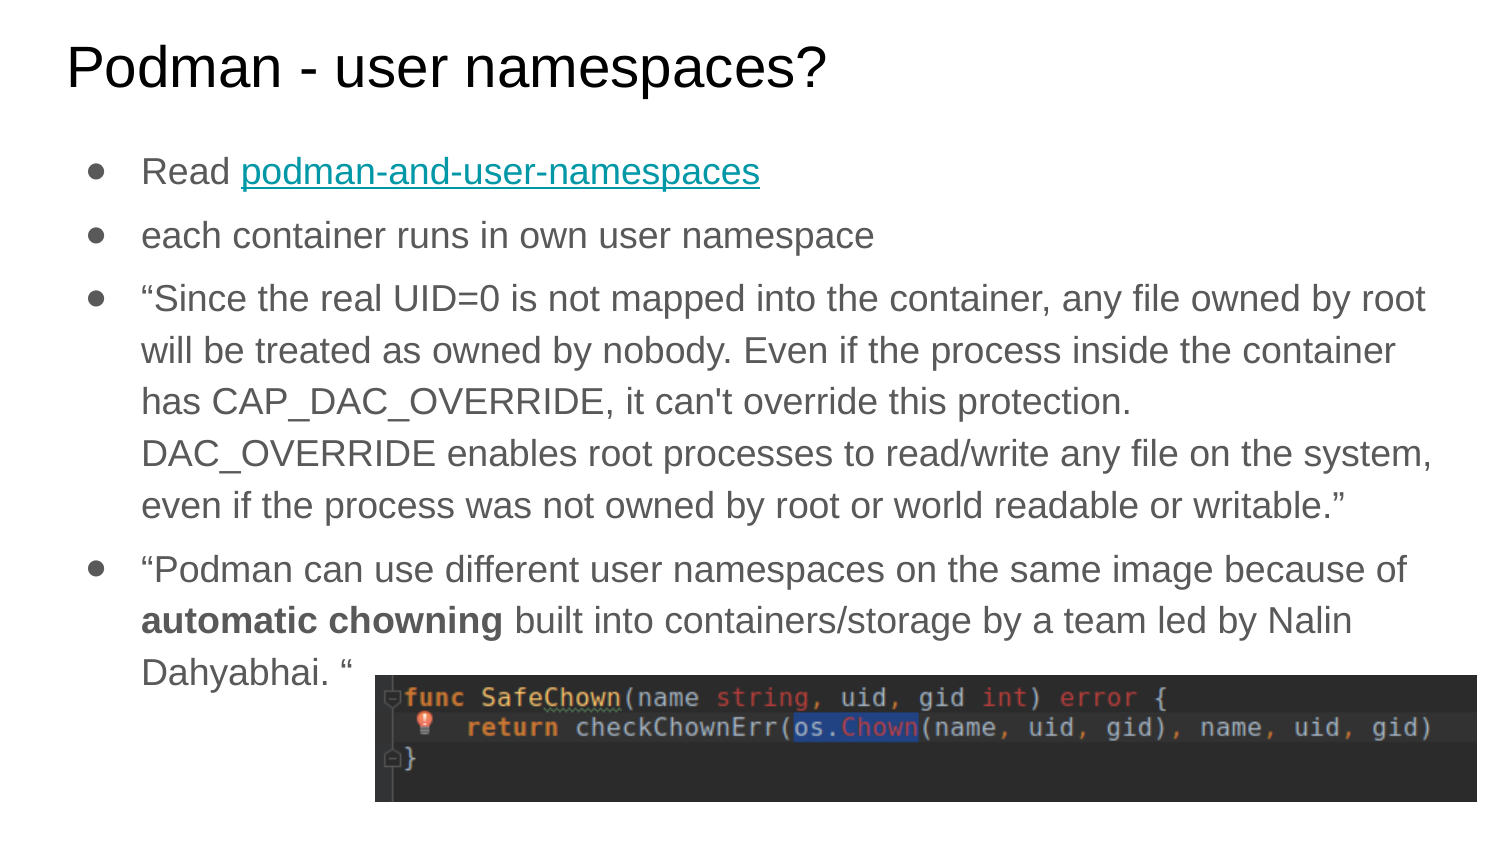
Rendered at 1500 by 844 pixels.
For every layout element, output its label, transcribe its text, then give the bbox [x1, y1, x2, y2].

list Read podman-and-user-namespaces each container runs in own user namespace “Since the real UID=0 is not mapped into the container, any file owned by root will be treated as owned by nobody. Even if the process inside the container has CAP_DAC_OVERRIDE, it can't override this protection. DAC_OVERRIDE enables root processes to read/write any file on the system, even if the process was not owned by root or world readable or writable.” “Podman can use different user namespaces on the same image because of automatic chowning built into containers/storage by a team led by Nalin Dahyabhai. “ [51, 125, 1449, 686]
title Podman - user namespaces? [51, 13, 1449, 108]
picture [375, 675, 1477, 802]
